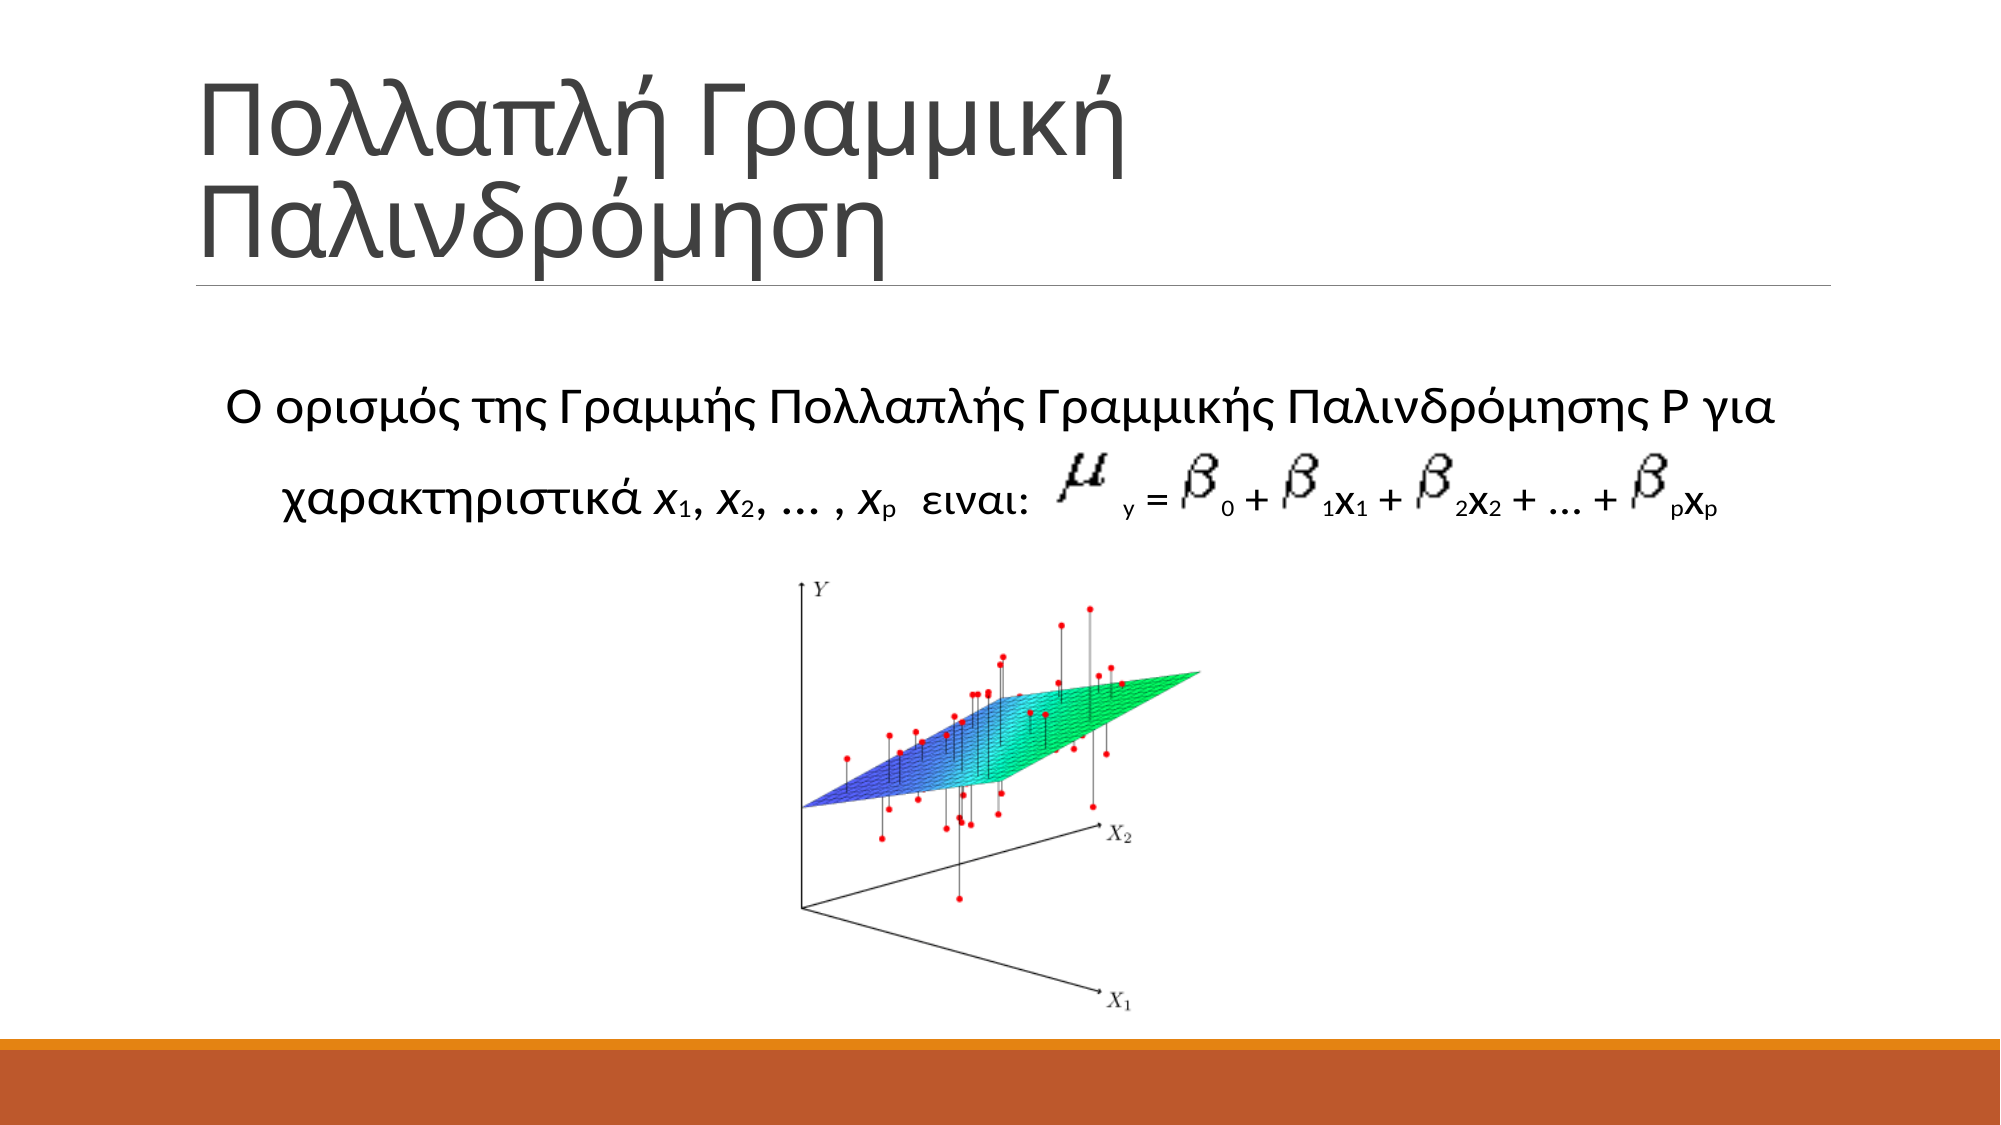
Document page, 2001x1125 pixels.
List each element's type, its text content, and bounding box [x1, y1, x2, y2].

chart [174, 374, 1825, 563]
picture [768, 562, 1232, 1026]
title Πολλαπλή Γραμμική Παλινδρόμηση [180, 47, 1831, 286]
